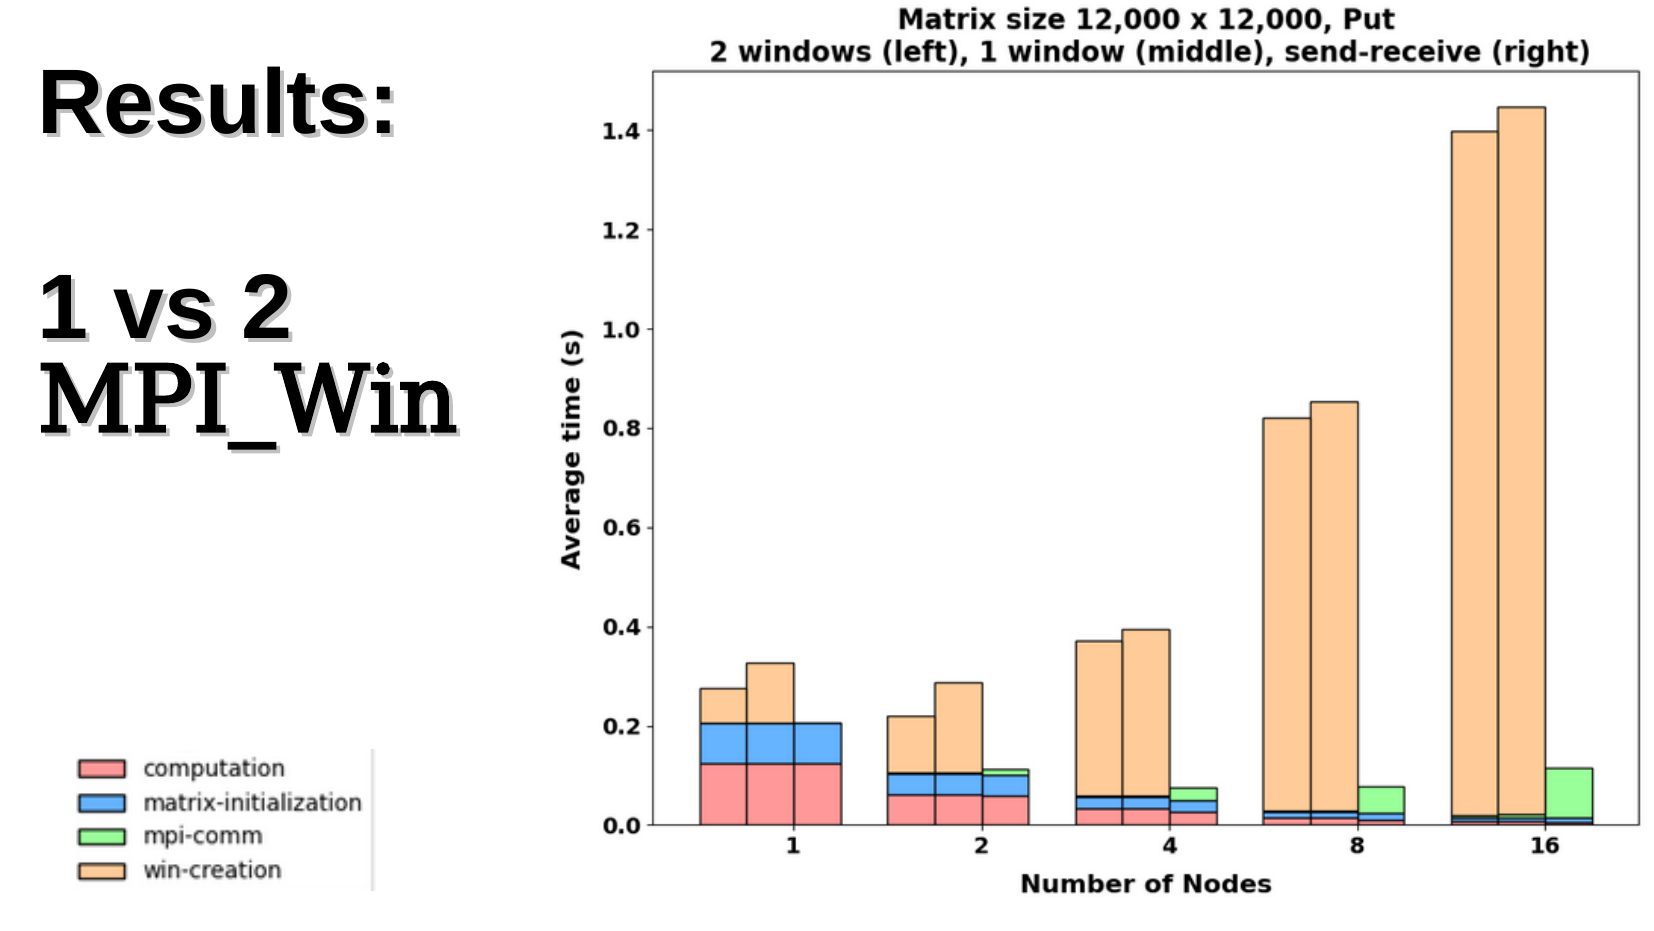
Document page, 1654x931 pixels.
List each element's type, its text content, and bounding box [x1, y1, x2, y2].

picture [75, 749, 378, 891]
title Results: 1 vs 2 MPI_Win [37, 50, 557, 451]
picture [557, 2, 1651, 901]
